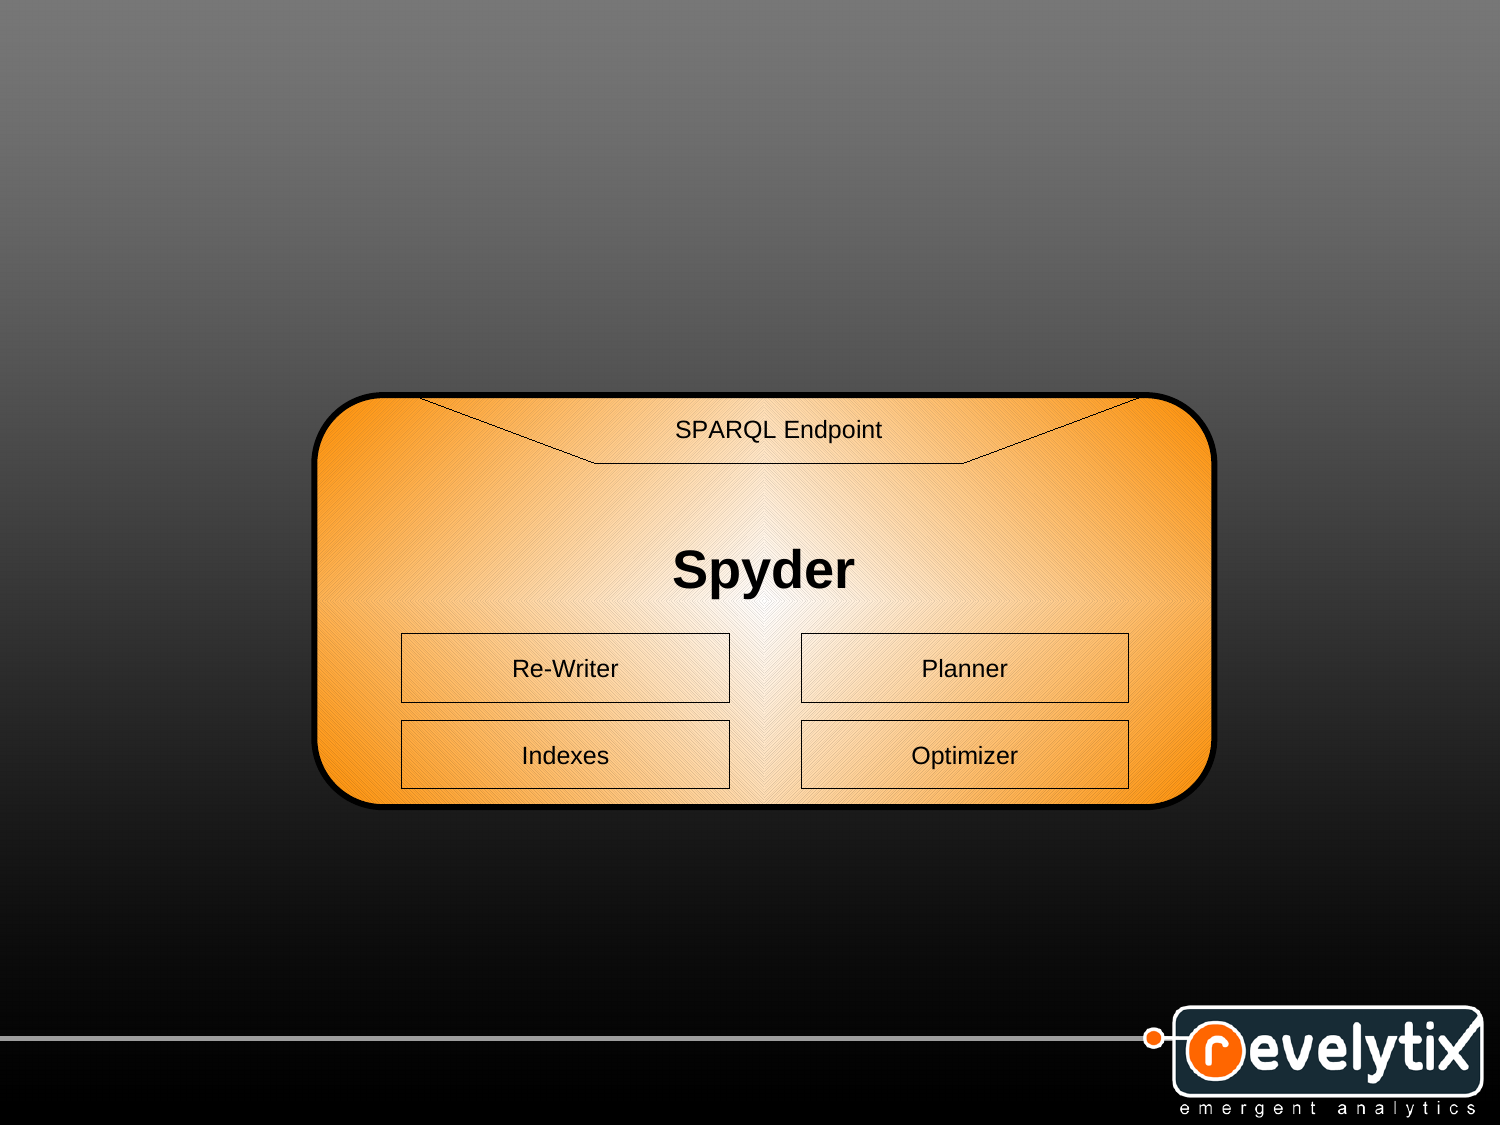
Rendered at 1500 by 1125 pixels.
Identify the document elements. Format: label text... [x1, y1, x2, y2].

text_box Re-Writer [401, 633, 730, 703]
picture [0, 0, 1500, 1125]
text_box Optimizer [801, 720, 1129, 789]
text_box Spyder [314, 395, 1215, 808]
text_box SPARQL Endpoint [410, 394, 1148, 464]
text_box Indexes [401, 720, 730, 789]
text_box Planner [801, 633, 1129, 703]
